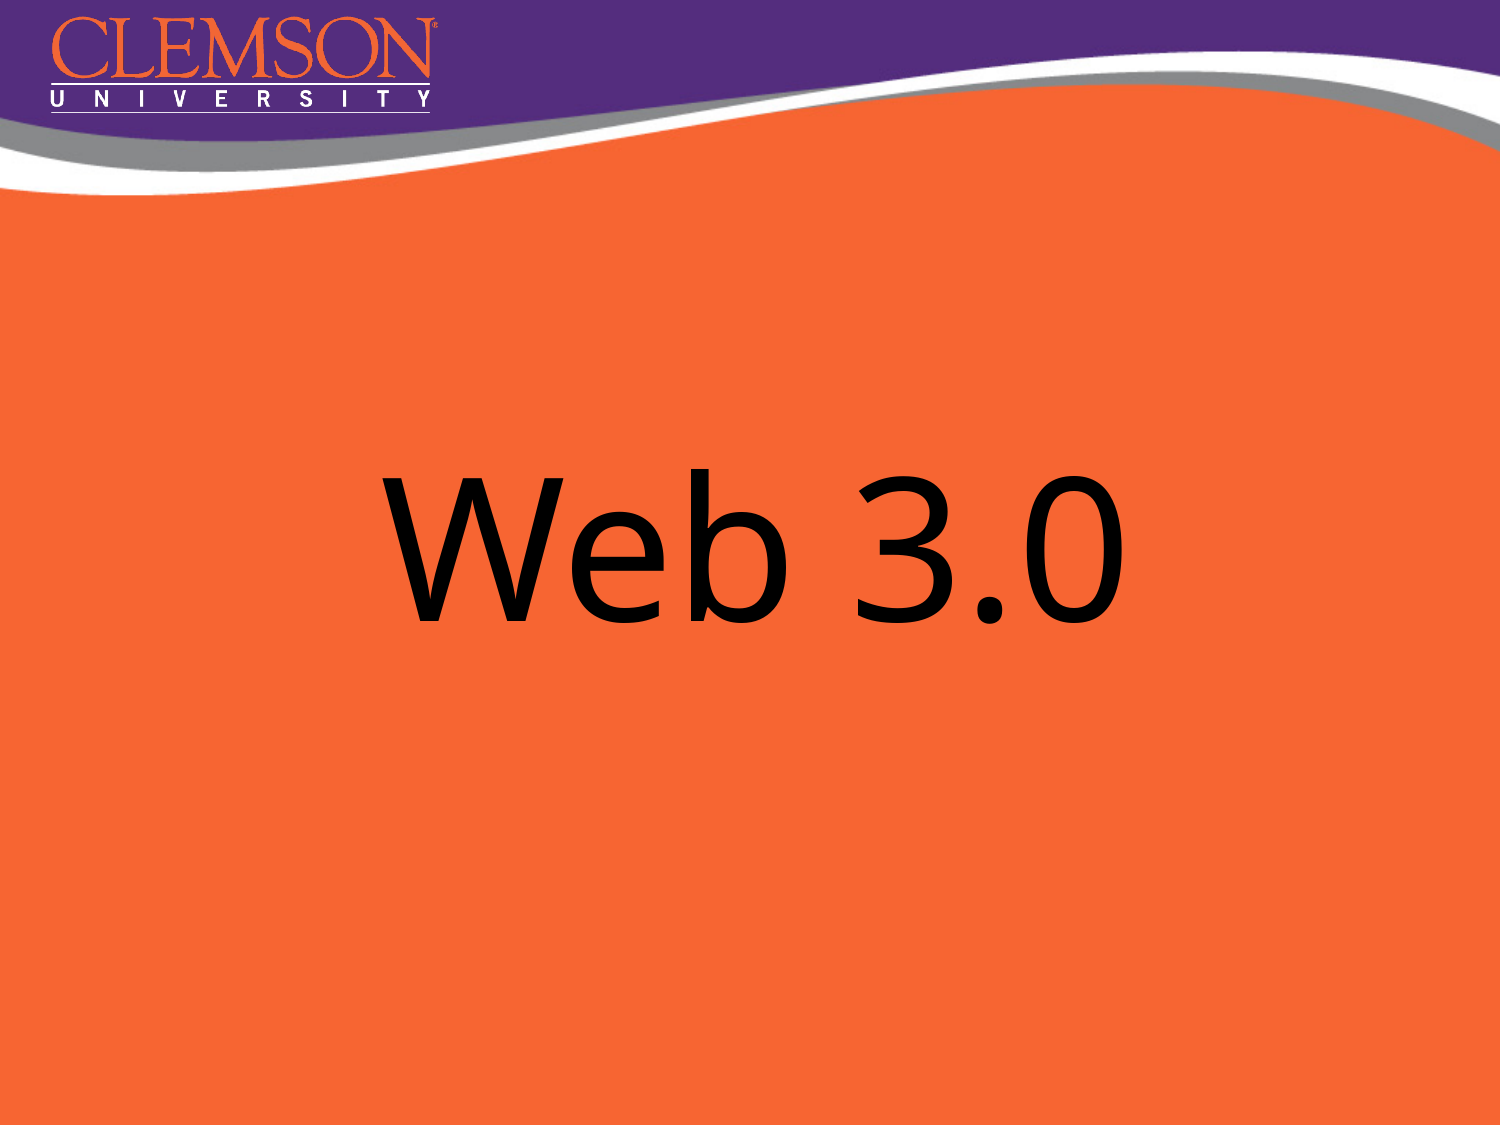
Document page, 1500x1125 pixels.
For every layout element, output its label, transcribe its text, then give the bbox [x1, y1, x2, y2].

picture [0, 0, 1500, 1125]
text_box Web 3.0 [74, 413, 1438, 669]
